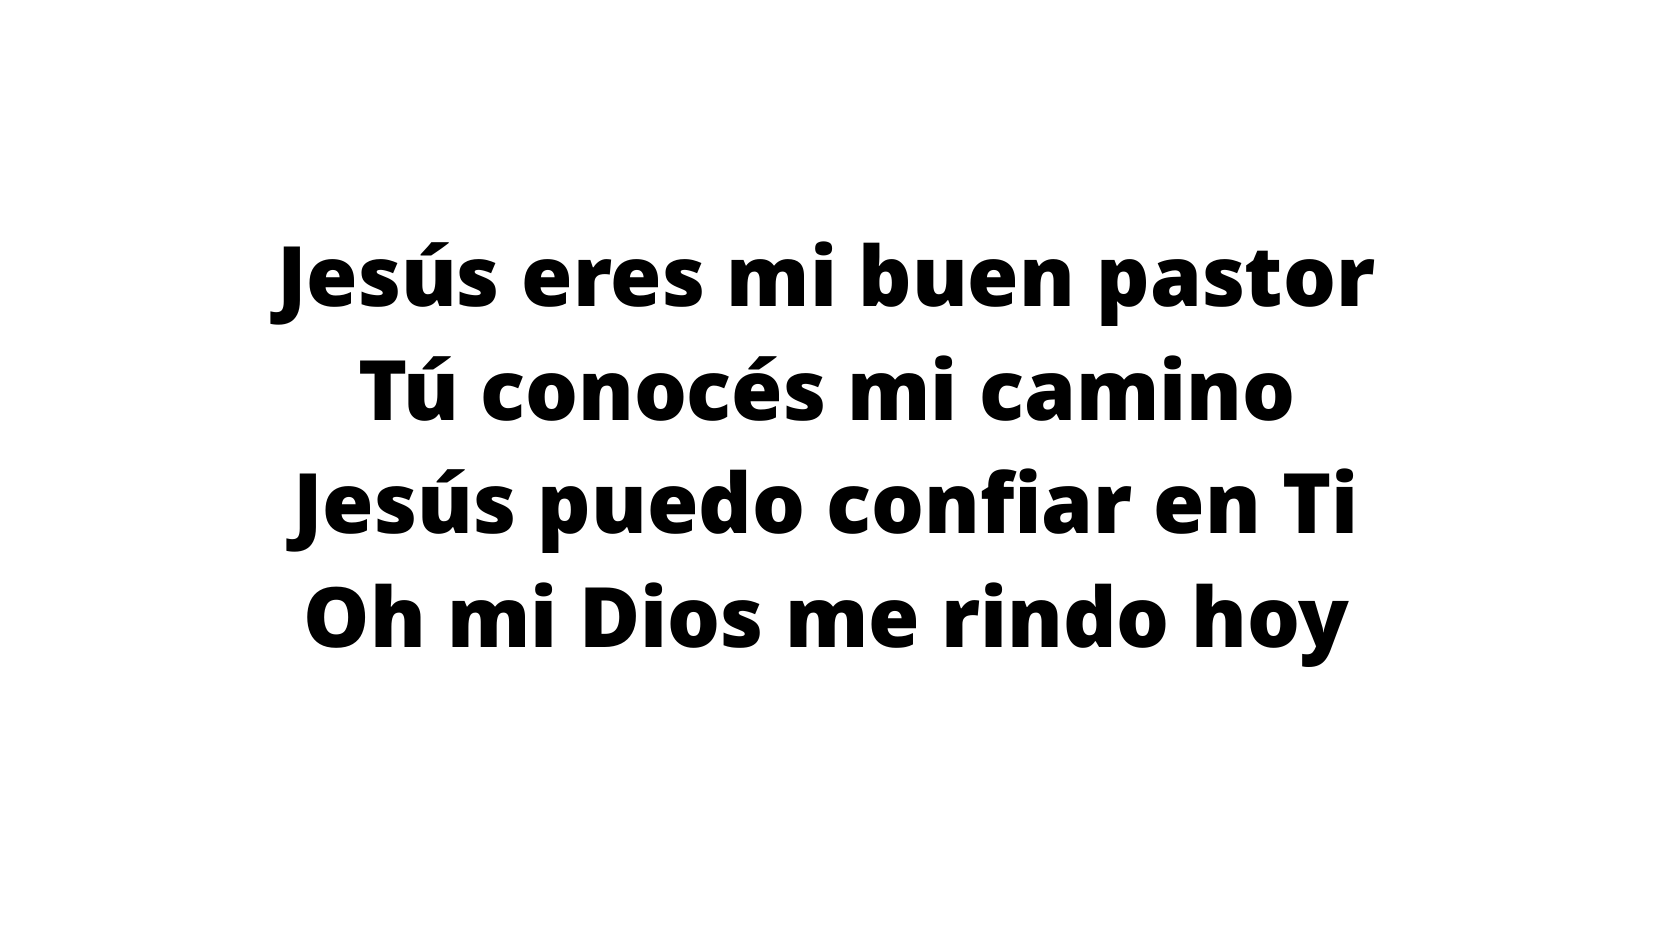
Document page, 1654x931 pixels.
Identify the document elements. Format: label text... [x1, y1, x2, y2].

list Jesús eres mi buen pastor Tú conocés mi camino Jesús puedo confiar en Ti Oh mi Dios me rindo hoy [82, 217, 1571, 758]
